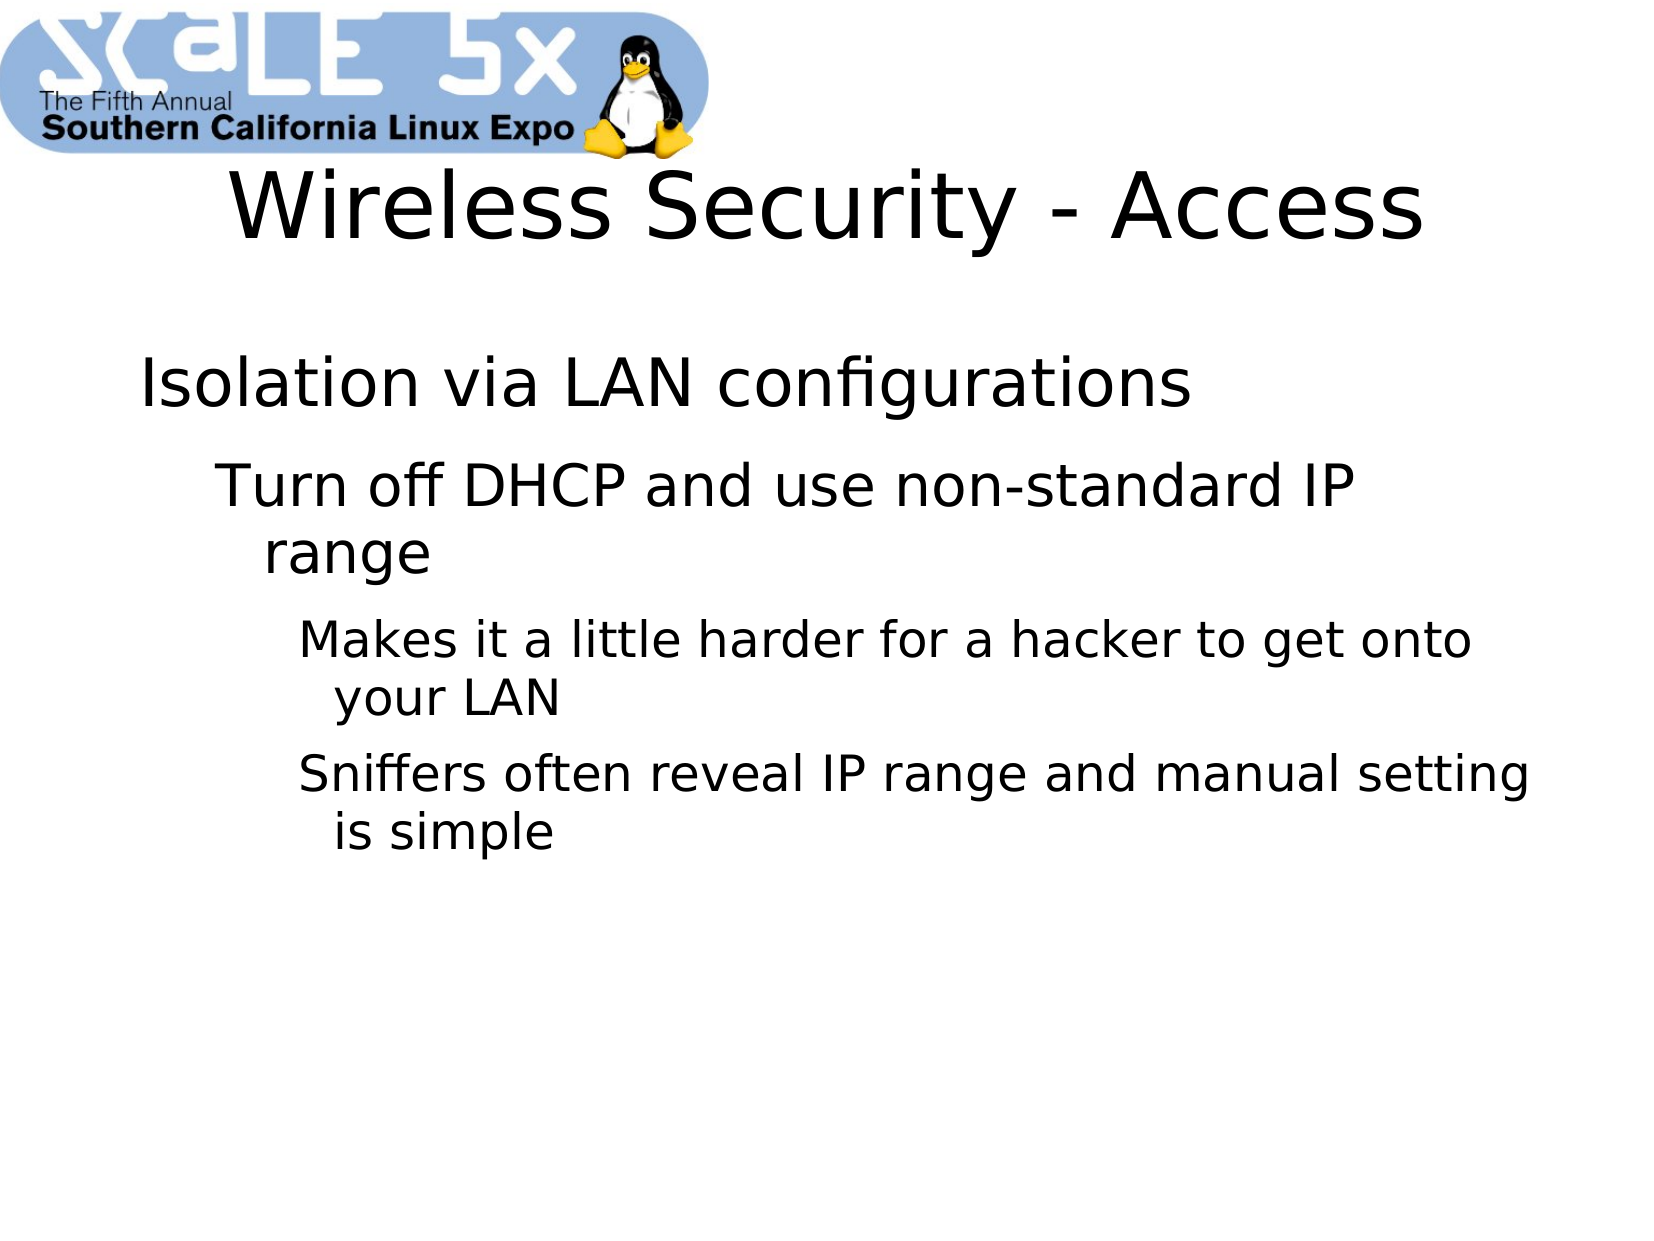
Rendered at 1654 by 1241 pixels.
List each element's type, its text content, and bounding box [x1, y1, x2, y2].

title Wireless Security - Access [121, 102, 1533, 311]
picture [0, 3, 709, 159]
list Isolation via LAN configurations Turn off DHCP and use non-standard IP range Makes it a little harder for a hacker to get onto your LAN Sniffers often reveal IP range and manual setting is simple [121, 344, 1533, 1127]
